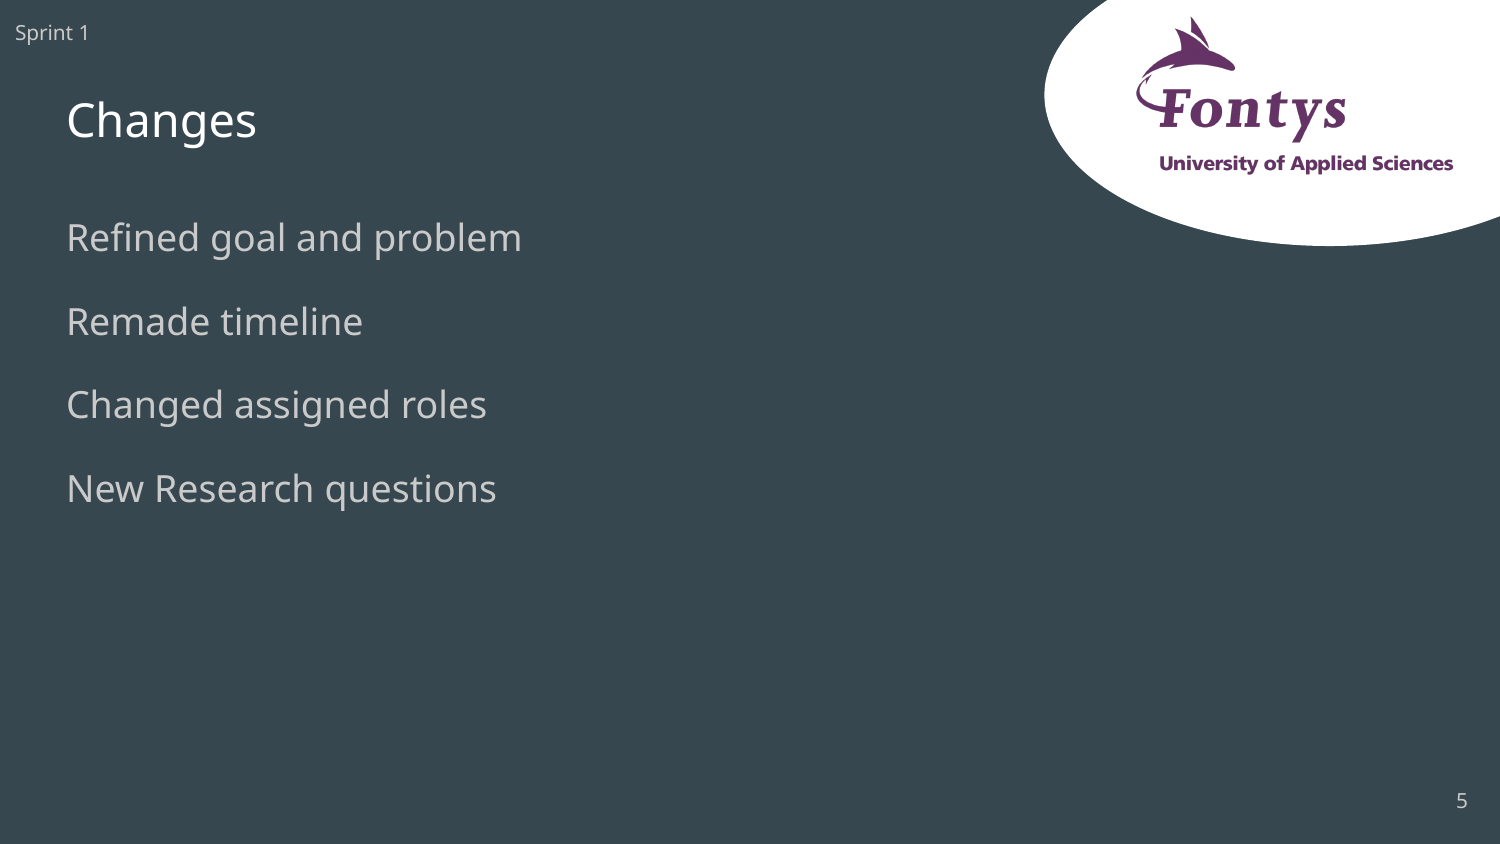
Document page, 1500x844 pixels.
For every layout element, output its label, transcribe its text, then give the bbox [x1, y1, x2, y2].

title Changes [51, 72, 1079, 167]
list Refined goal and problem Remade timeline Changed assigned roles New Research questions [51, 189, 1449, 750]
slide_number <number> [1392, 767, 1483, 833]
picture [1133, 13, 1456, 177]
slide_number Sprint 1 [0, 0, 307, 65]
text_box [1045, 0, 1500, 246]
